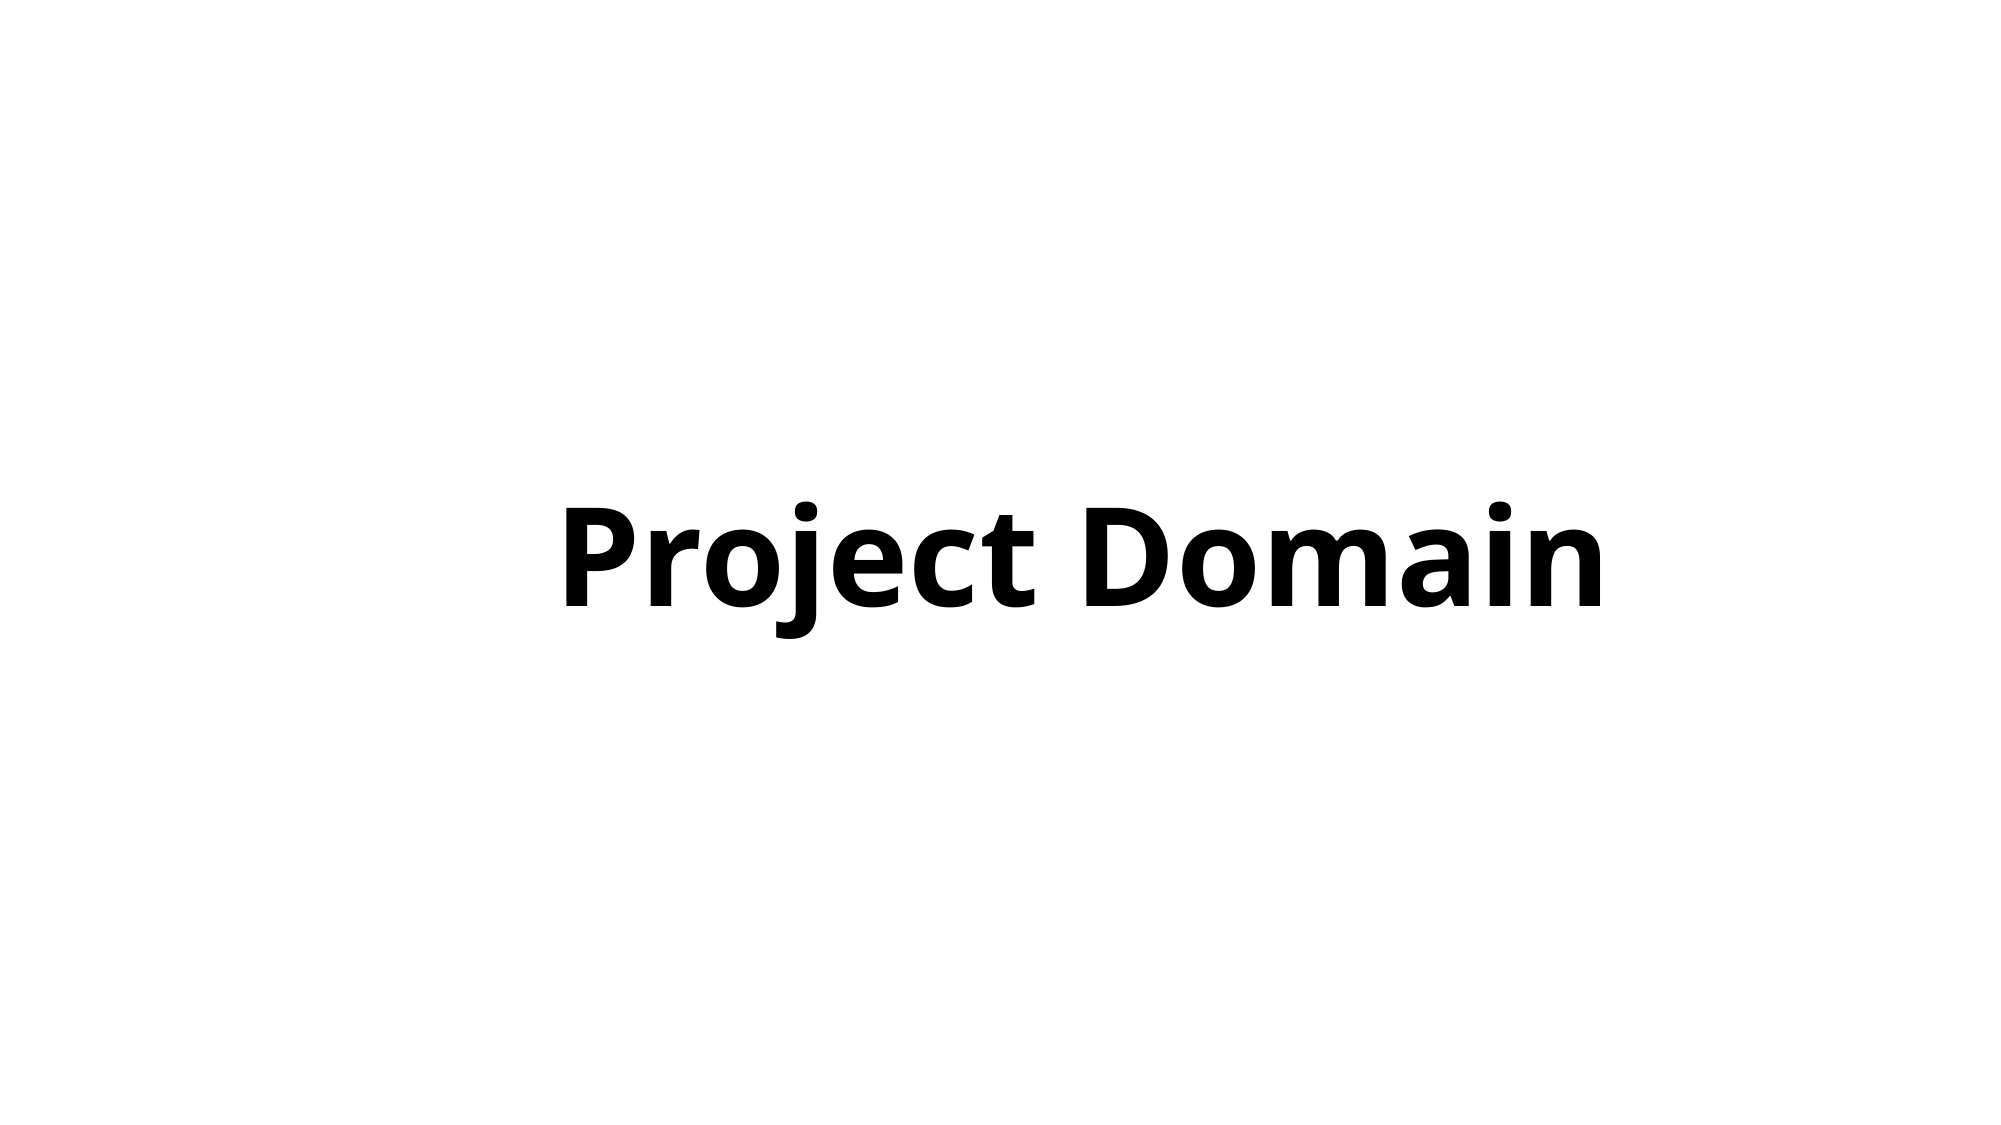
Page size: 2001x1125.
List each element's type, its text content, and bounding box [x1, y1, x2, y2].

title Project Domain [89, 453, 1909, 672]
